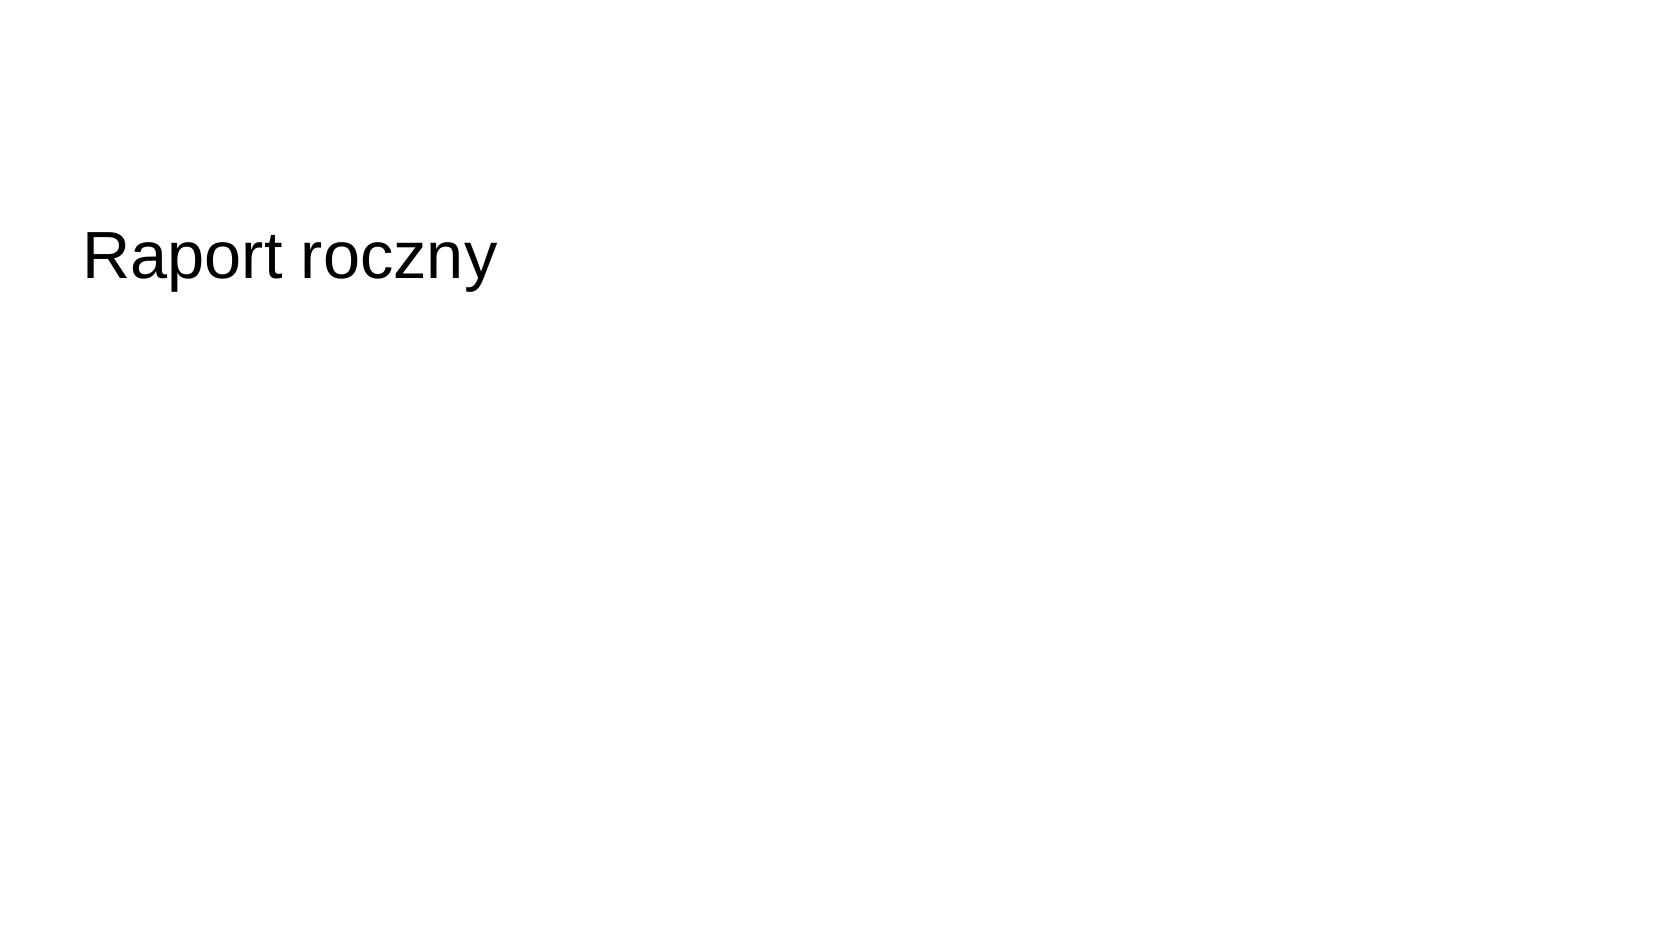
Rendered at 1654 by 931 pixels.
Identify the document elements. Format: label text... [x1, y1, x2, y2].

list Raport roczny [82, 217, 809, 475]
